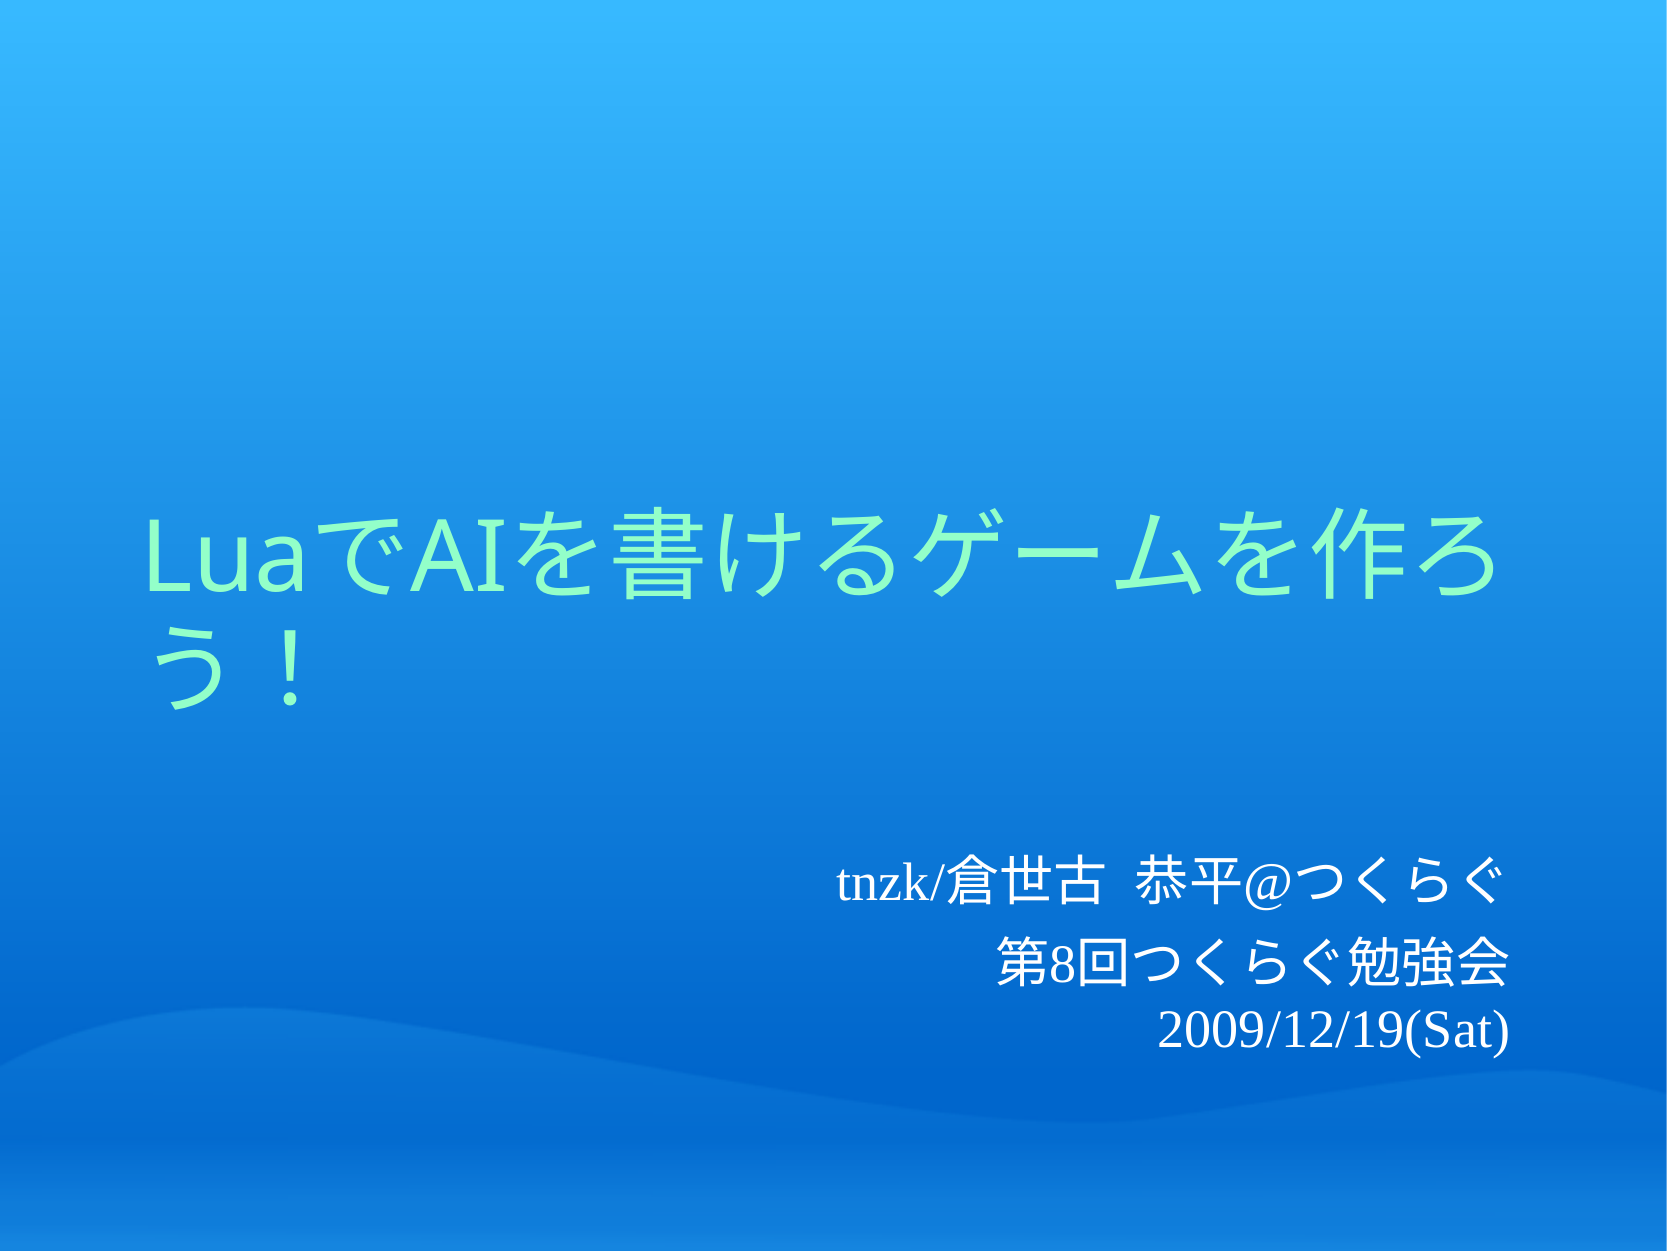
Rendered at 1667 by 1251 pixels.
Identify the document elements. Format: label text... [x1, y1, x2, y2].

subtitle tnzk/倉世古 恭平@つくらぐ 第8回つくらぐ勉強会 2009/12/19(Sat) [413, 752, 1511, 1152]
picture [0, 0, 1667, 1251]
title LuaでAIを書けるゲームを作ろう！ [140, 500, 1527, 701]
